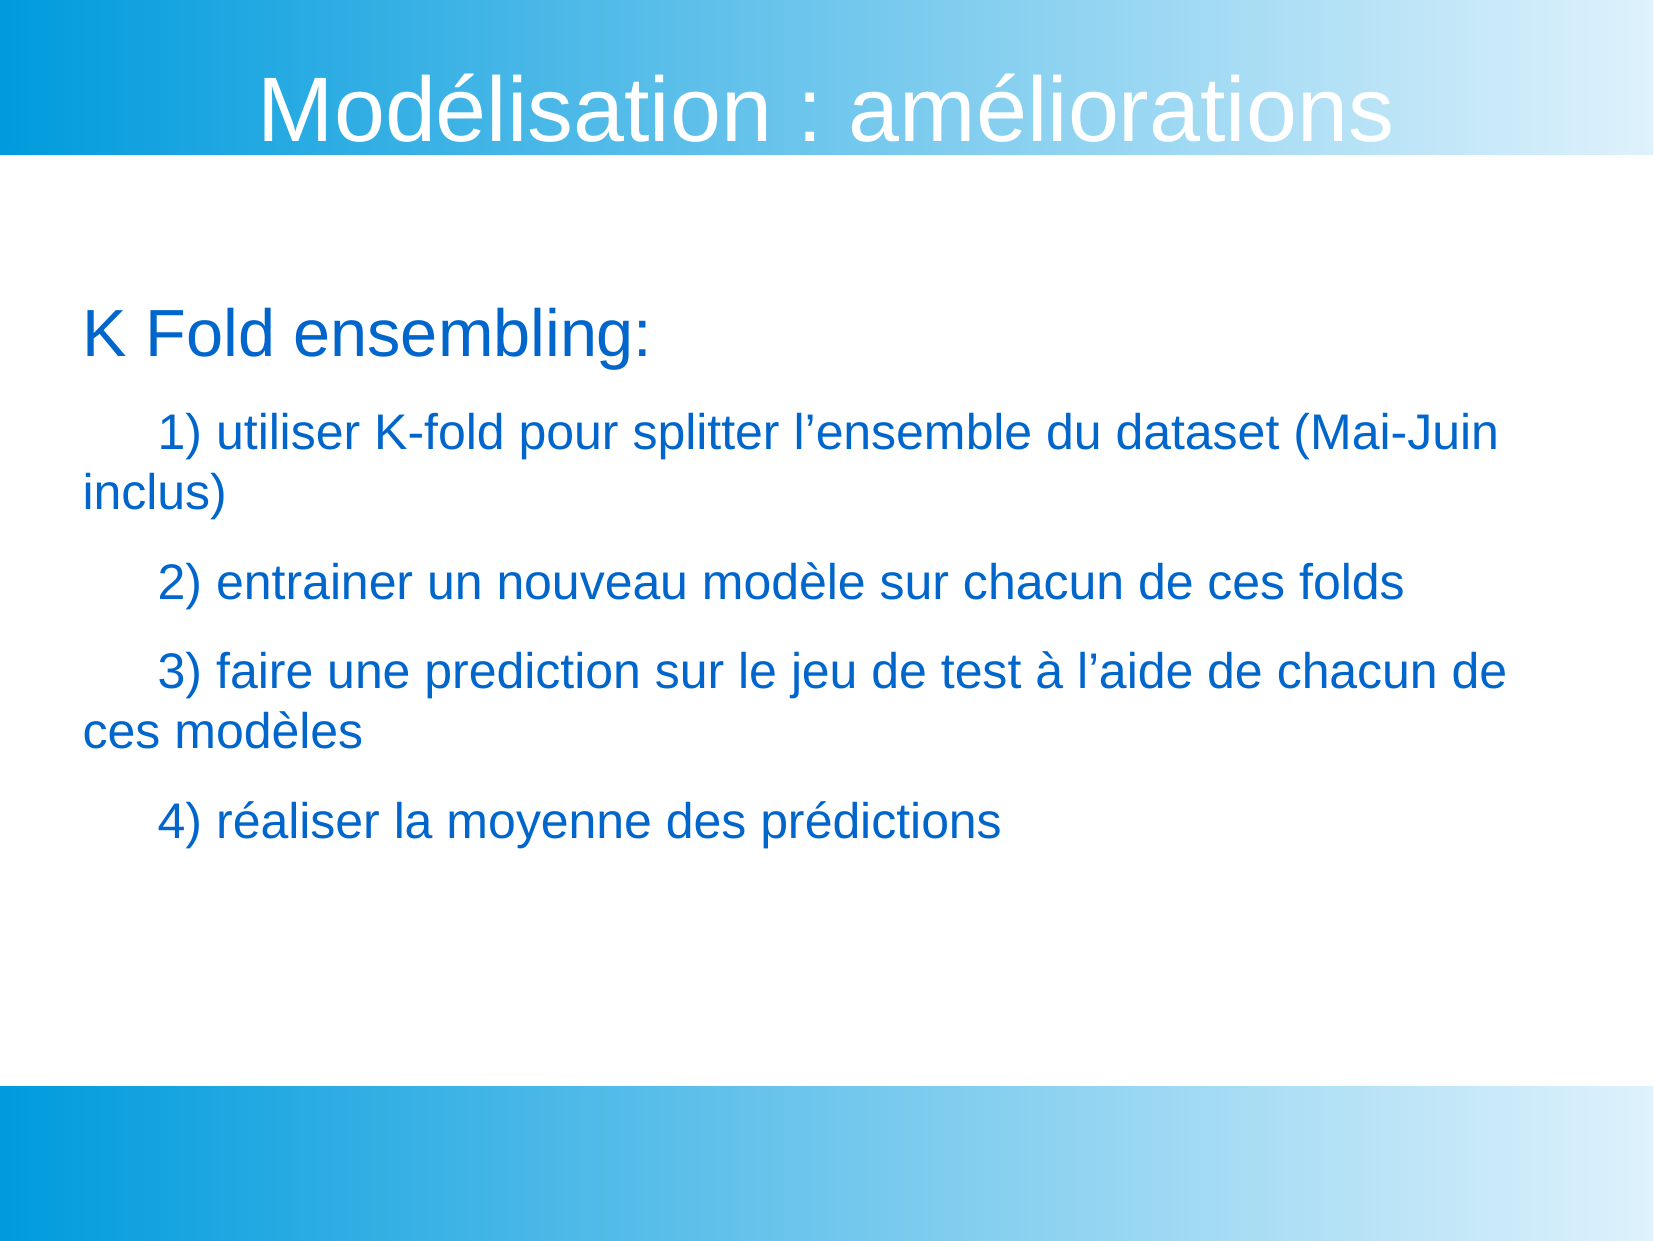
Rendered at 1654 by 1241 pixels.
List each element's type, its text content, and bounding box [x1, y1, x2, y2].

title Modélisation : améliorations [82, 49, 1571, 155]
list K Fold ensembling: 1) utiliser K-fold pour splitter l’ensemble du dataset (Mai-Juin inclus) 2) entrainer un nouveau modèle sur chacun de ces folds 3) faire une prediction sur le jeu de test à l’aide de chacun de ces modèles 4) réaliser la moyenne des prédictions [82, 290, 1571, 1010]
